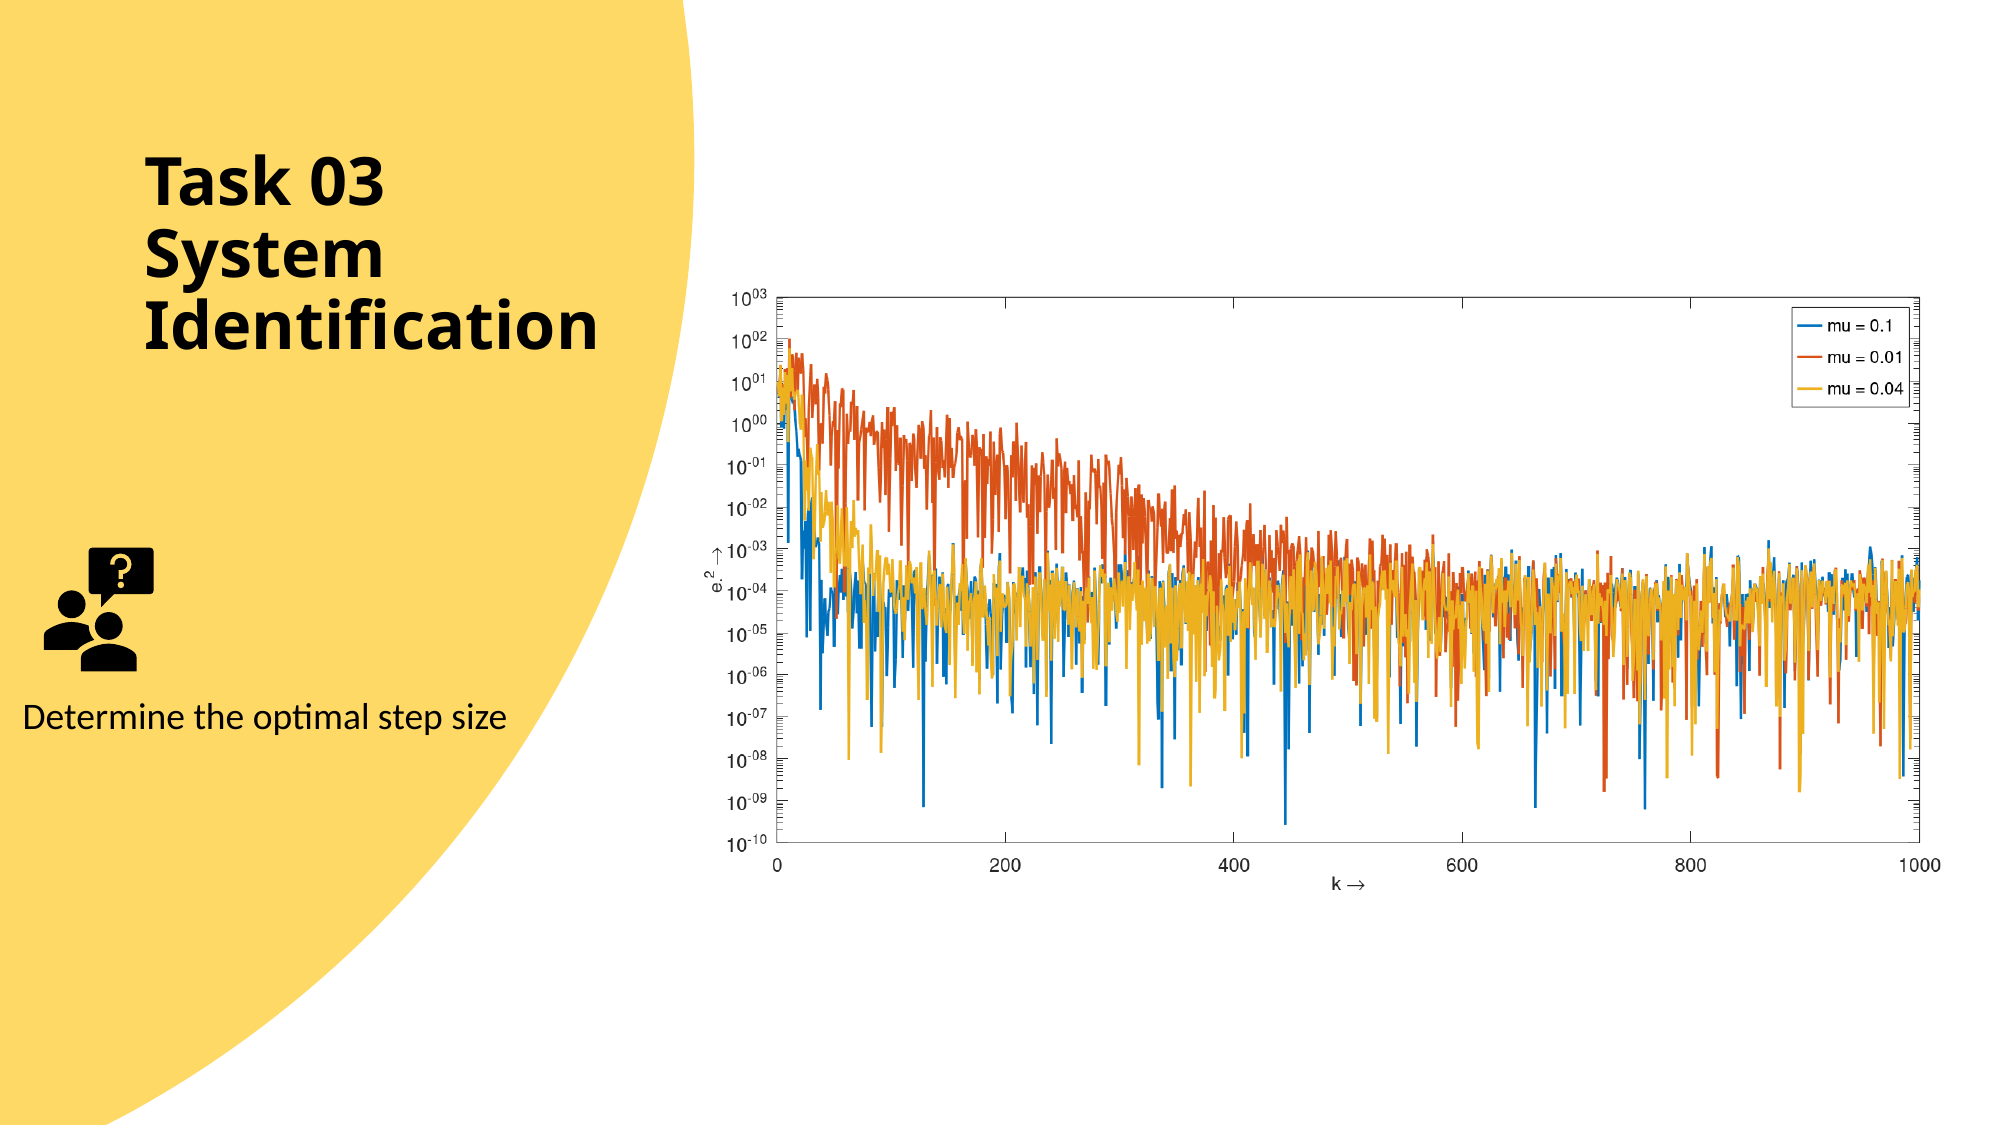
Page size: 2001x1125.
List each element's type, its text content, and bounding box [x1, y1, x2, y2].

text_box Determine the optimal step size [7, 684, 578, 746]
picture [23, 534, 174, 685]
text_box [0, 0, 2000, 1125]
title Task 03 System Identification [129, 140, 625, 392]
picture [694, 265, 1993, 906]
